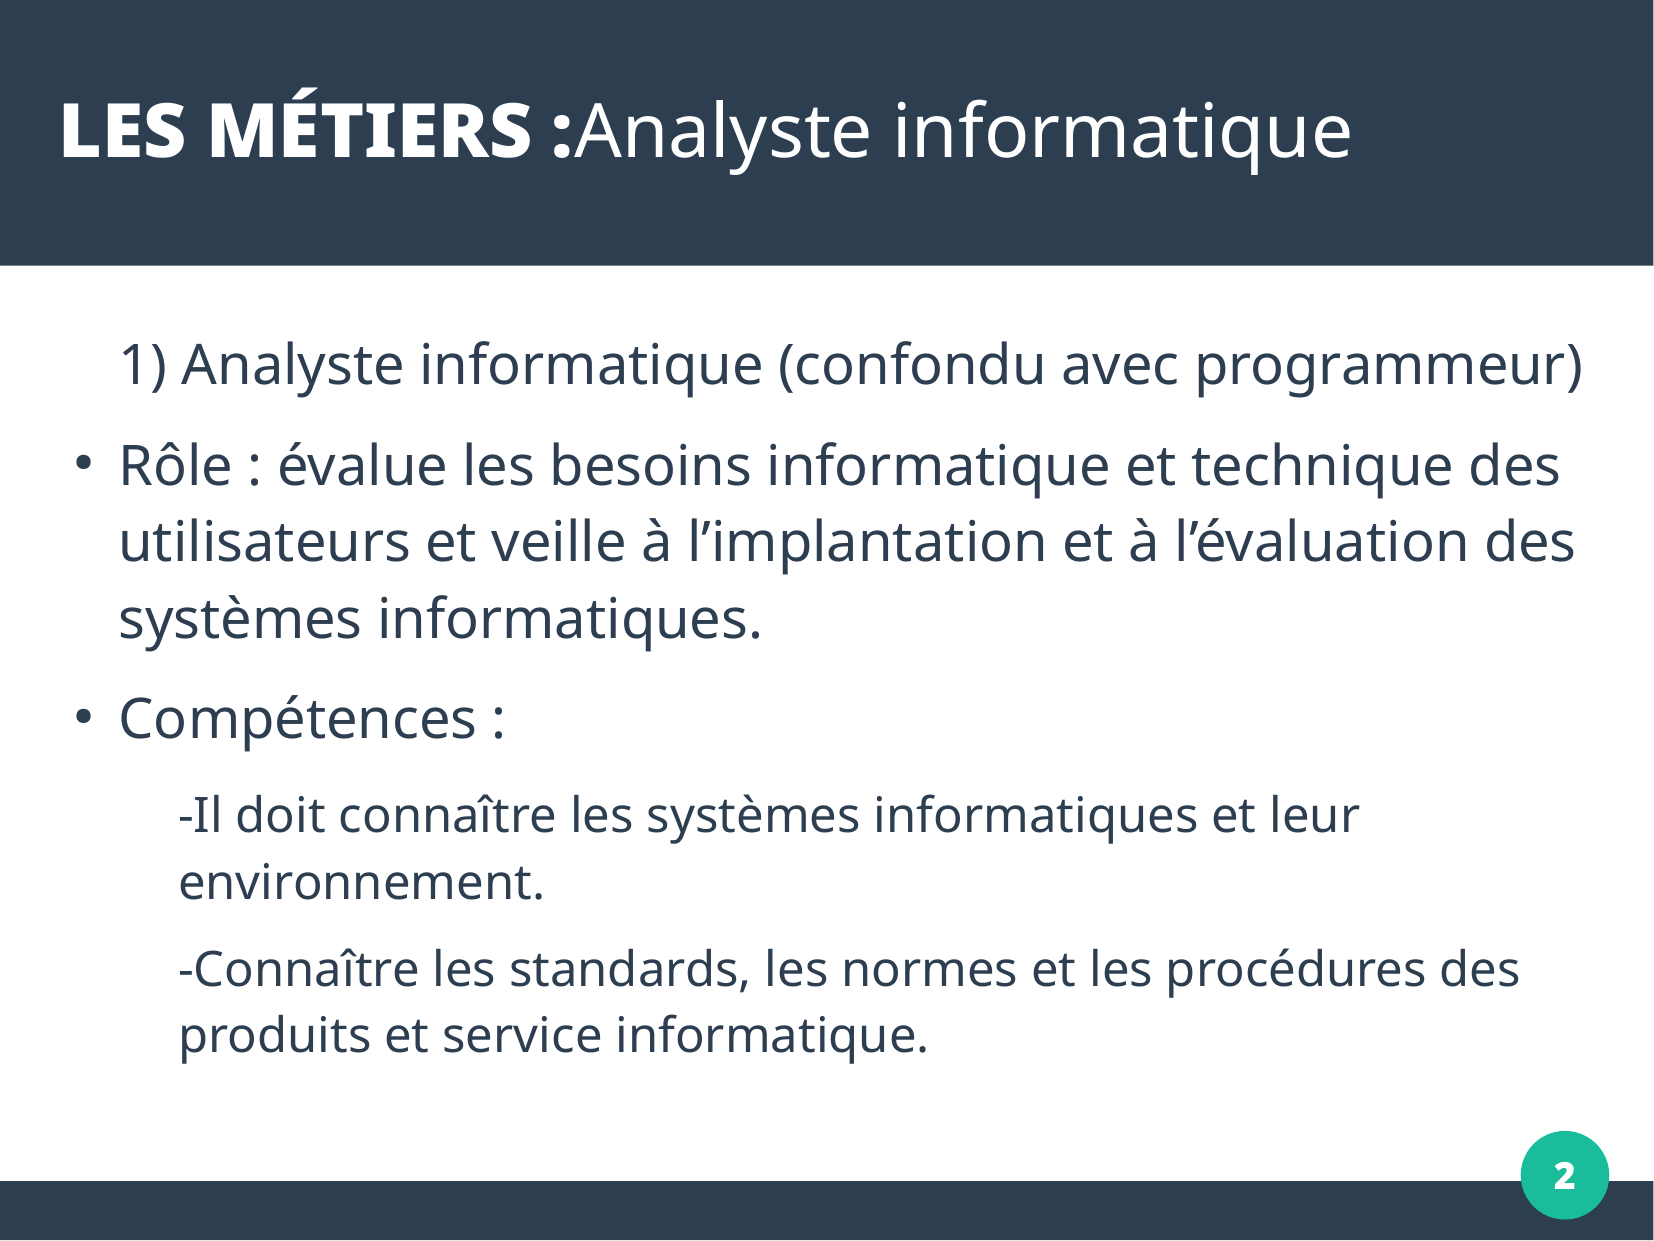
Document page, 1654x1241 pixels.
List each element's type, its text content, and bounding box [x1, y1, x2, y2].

list 1) Analyste informatique (confondu avec programmeur) Rôle : évalue les besoins informatique et technique des utilisateurs et veille à l’implantation et à l’évaluation des systèmes informatiques. Compétences : -Il doit connaître les systèmes informatiques et leur environnement. -Connaître les standards, les normes et les procédures des produits et service informatique. [59, 324, 1595, 1152]
title LES MÉTIERS :Analyste informatique [59, 49, 1595, 207]
